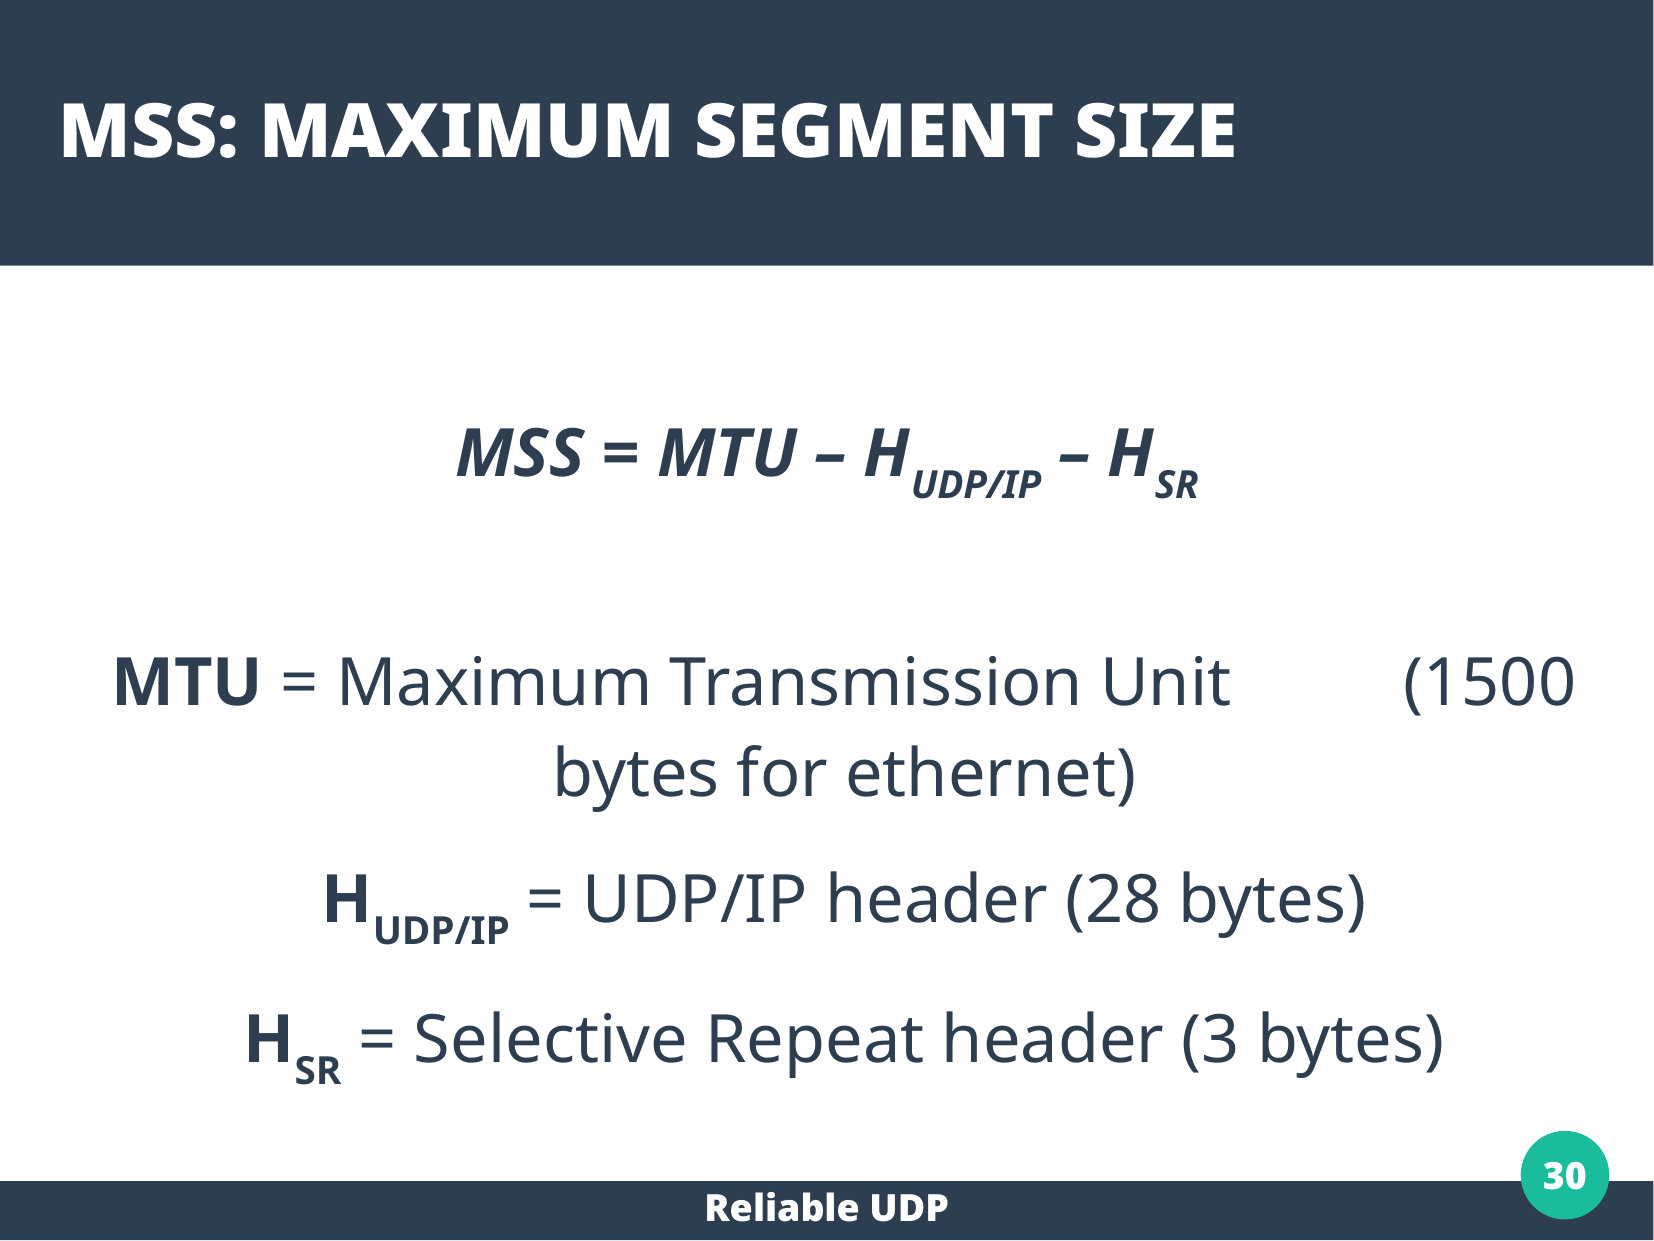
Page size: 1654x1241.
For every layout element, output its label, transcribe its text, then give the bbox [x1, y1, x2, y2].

title MSS: MAXIMUM SEGMENT SIZE [59, 49, 1595, 207]
text_box MTU = Maximum Transmission Unit (1500 bytes for ethernet) HUDP/IP = UDP/IP header (28 bytes) HSR = Selective Repeat header (3 bytes) [59, 608, 1595, 1123]
subtitle MSS = MTU – HUDP/IP – HSR [59, 324, 1595, 591]
